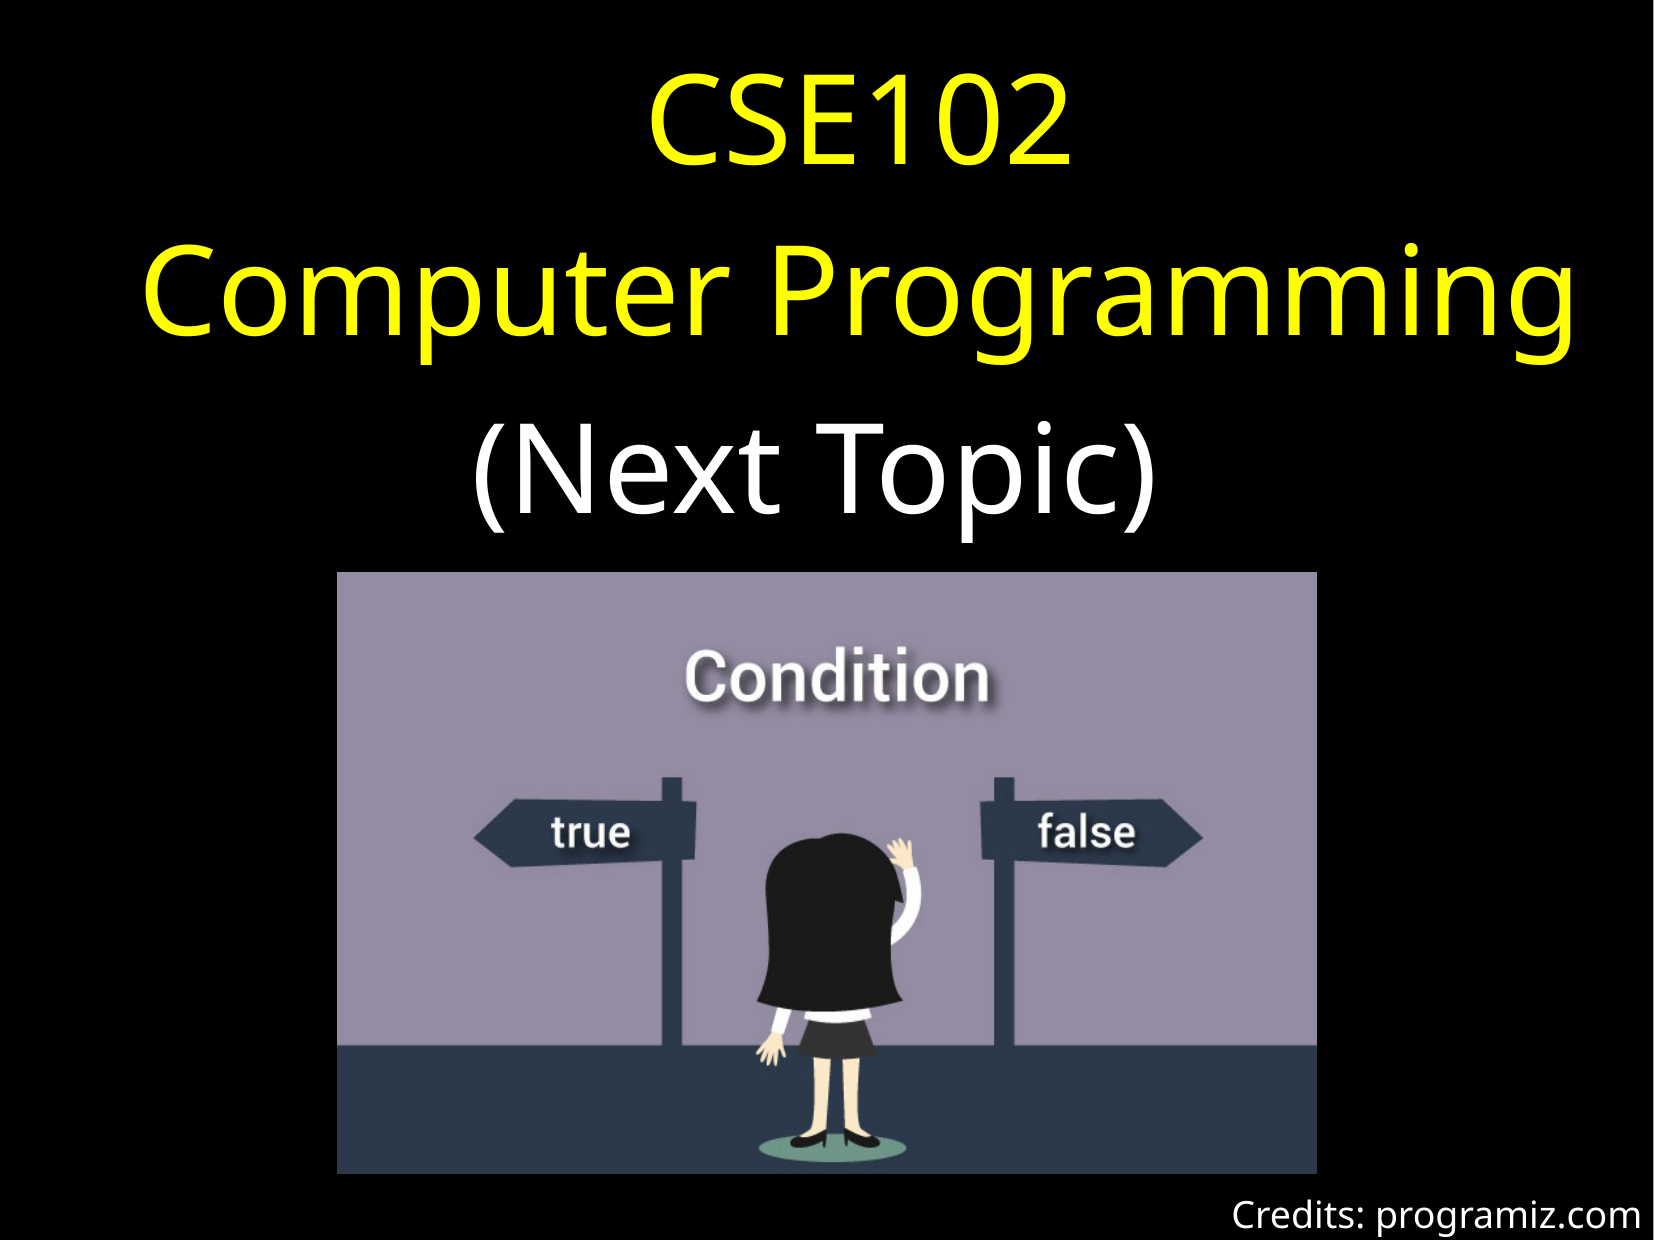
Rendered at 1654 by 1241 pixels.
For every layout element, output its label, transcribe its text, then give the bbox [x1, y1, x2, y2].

picture [337, 572, 1317, 1174]
text_box Credits: programiz.com [1216, 1181, 1654, 1241]
text_box CSE102 Computer Programming [124, 23, 1567, 362]
text_box (Next Topic) [456, 371, 1198, 549]
